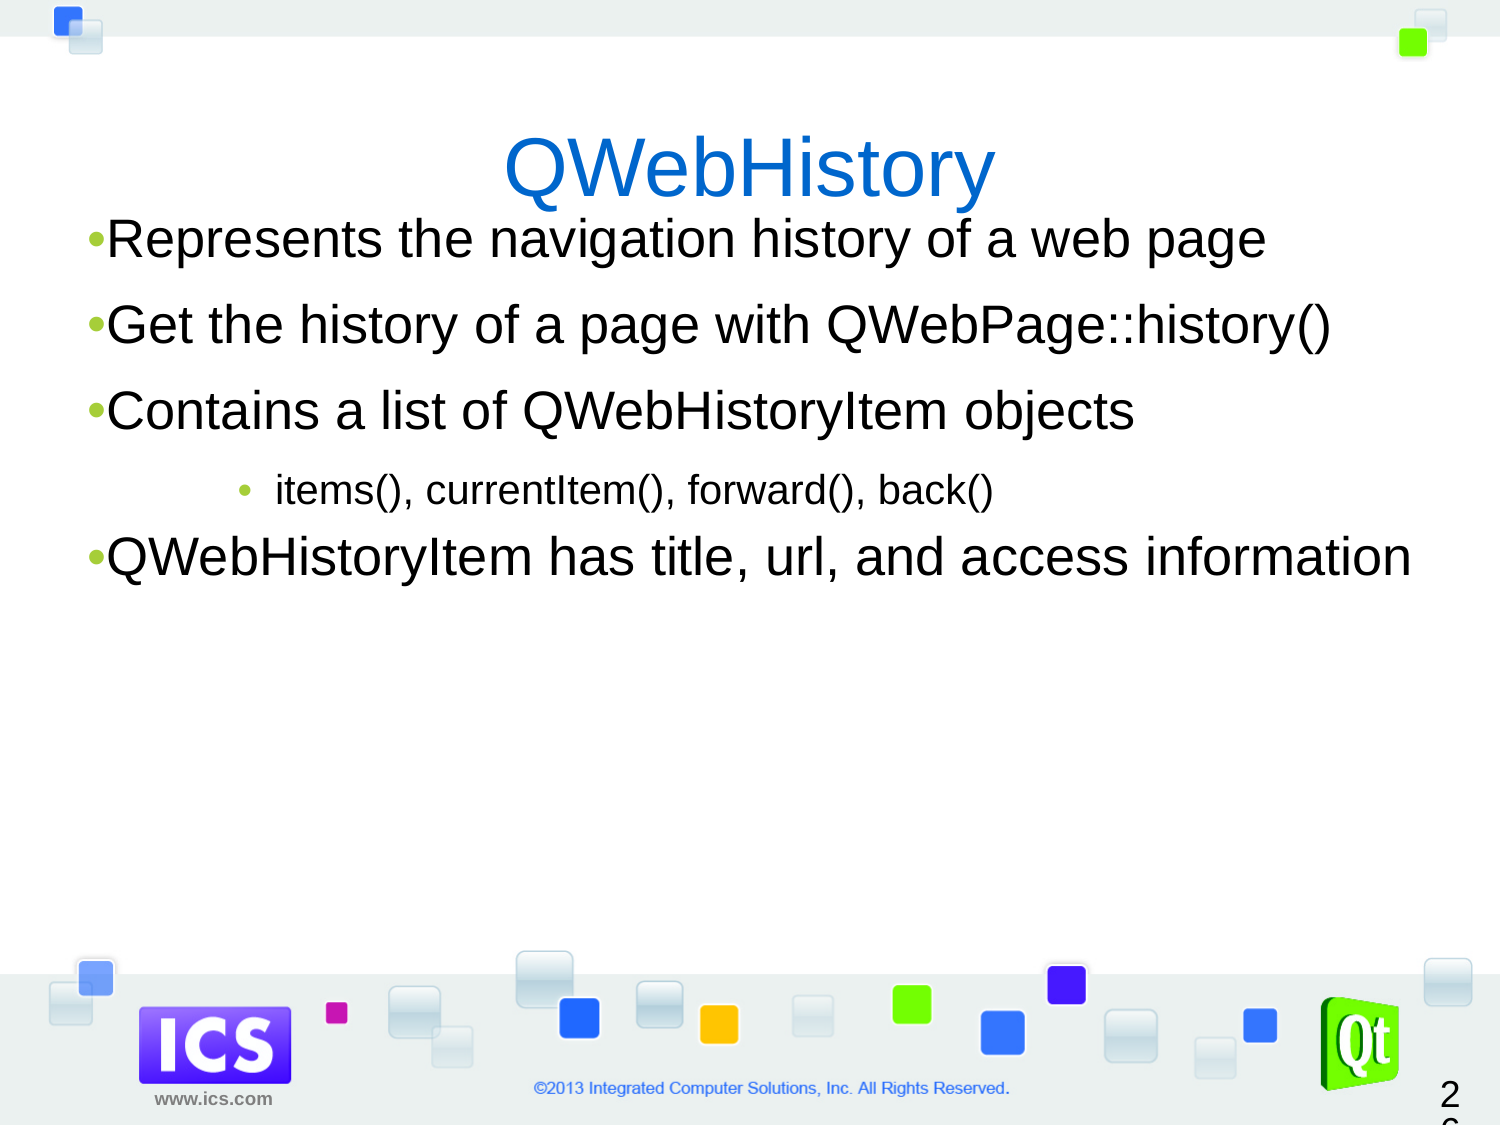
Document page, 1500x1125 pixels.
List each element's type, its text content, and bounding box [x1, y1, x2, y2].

title QWebHistory [112, 50, 1388, 212]
picture [0, 950, 1500, 1125]
picture [0, 0, 1500, 62]
list Represents the navigation history of a web page Get the history of a page with QWebPage::history() Contains a list of QWebHistoryItem objects items(), currentItem(), forward(), back() QWebHistoryItem has title, url, and access information [87, 212, 1438, 592]
